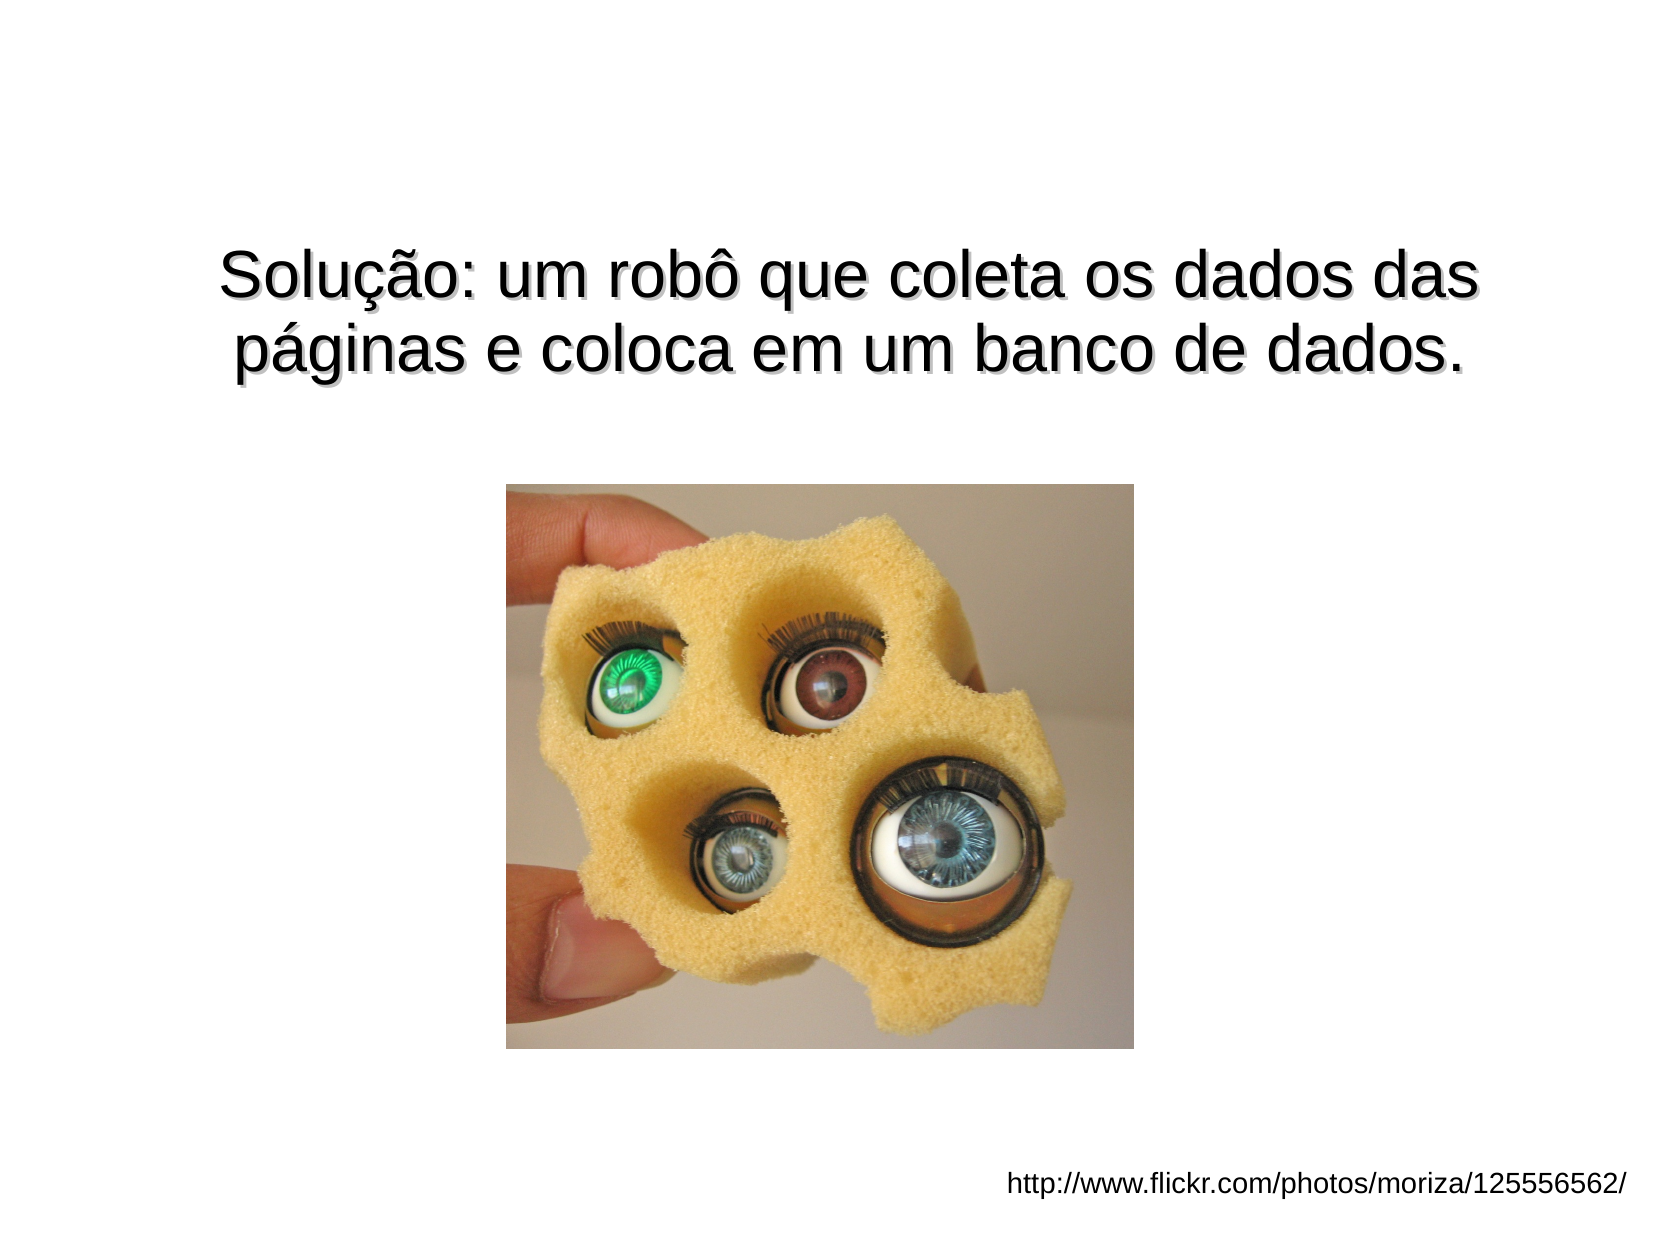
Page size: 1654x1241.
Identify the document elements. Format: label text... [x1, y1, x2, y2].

subtitle Solução: um robô que coleta os dados das páginas e coloca em um banco de dados. [106, 0, 1595, 792]
picture [506, 484, 1134, 1049]
text_box http://www.flickr.com/photos/moriza/125556562/ [992, 1159, 1654, 1217]
